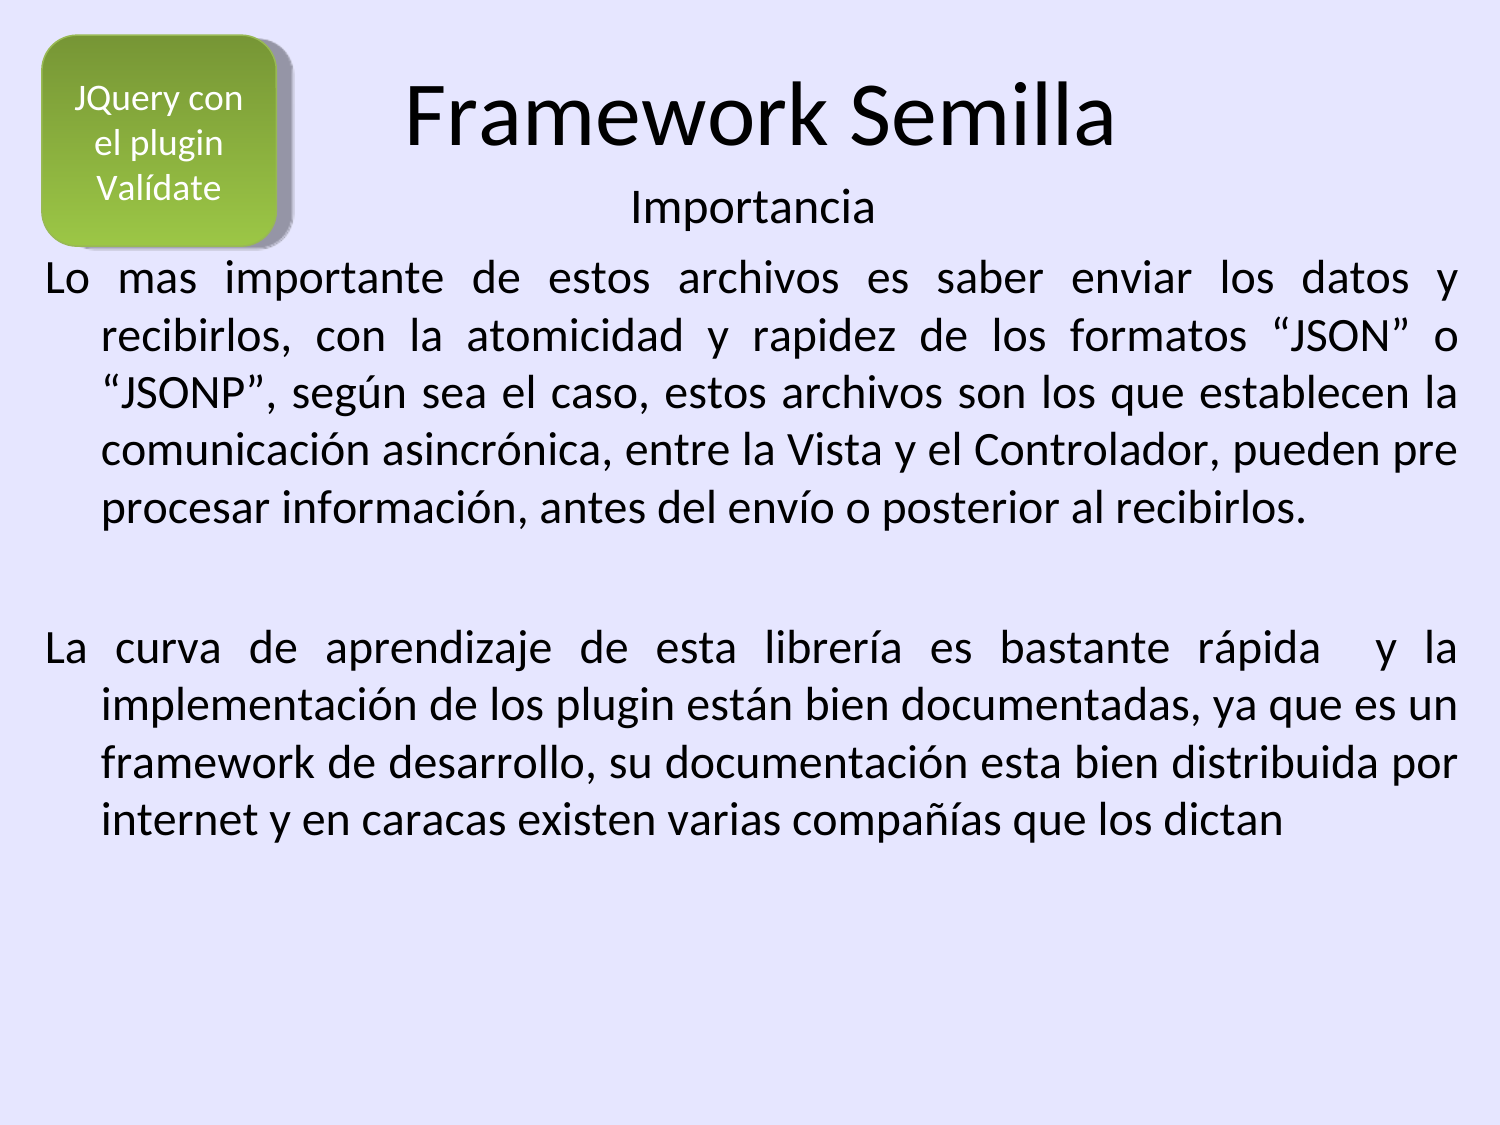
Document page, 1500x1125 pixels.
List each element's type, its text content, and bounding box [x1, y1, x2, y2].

text_box JQuery con el plugin Valídate [41, 40, 58, 165]
text_box Importancia Lo mas importante de estos archivos es saber enviar los datos y recibirlos, con la atomicidad y rapidez de los formatos “JSON” o “JSONP”, según sea el caso, estos archivos son los que establecen la comunicación asincrónica, entre la Vista y el Controlador, pueden pre procesar información, antes del envío o posterior al recibirlos. La curva de aprendizaje de esta librería es bastante rápida y la implementación de los plugin están bien documentadas, ya que es un framework de desarrollo, su documentación esta bien distribuida por internet y en caracas existen varias compañías que los dictan [29, 165, 1477, 1013]
text_box Framework Semilla [58, 35, 1465, 183]
